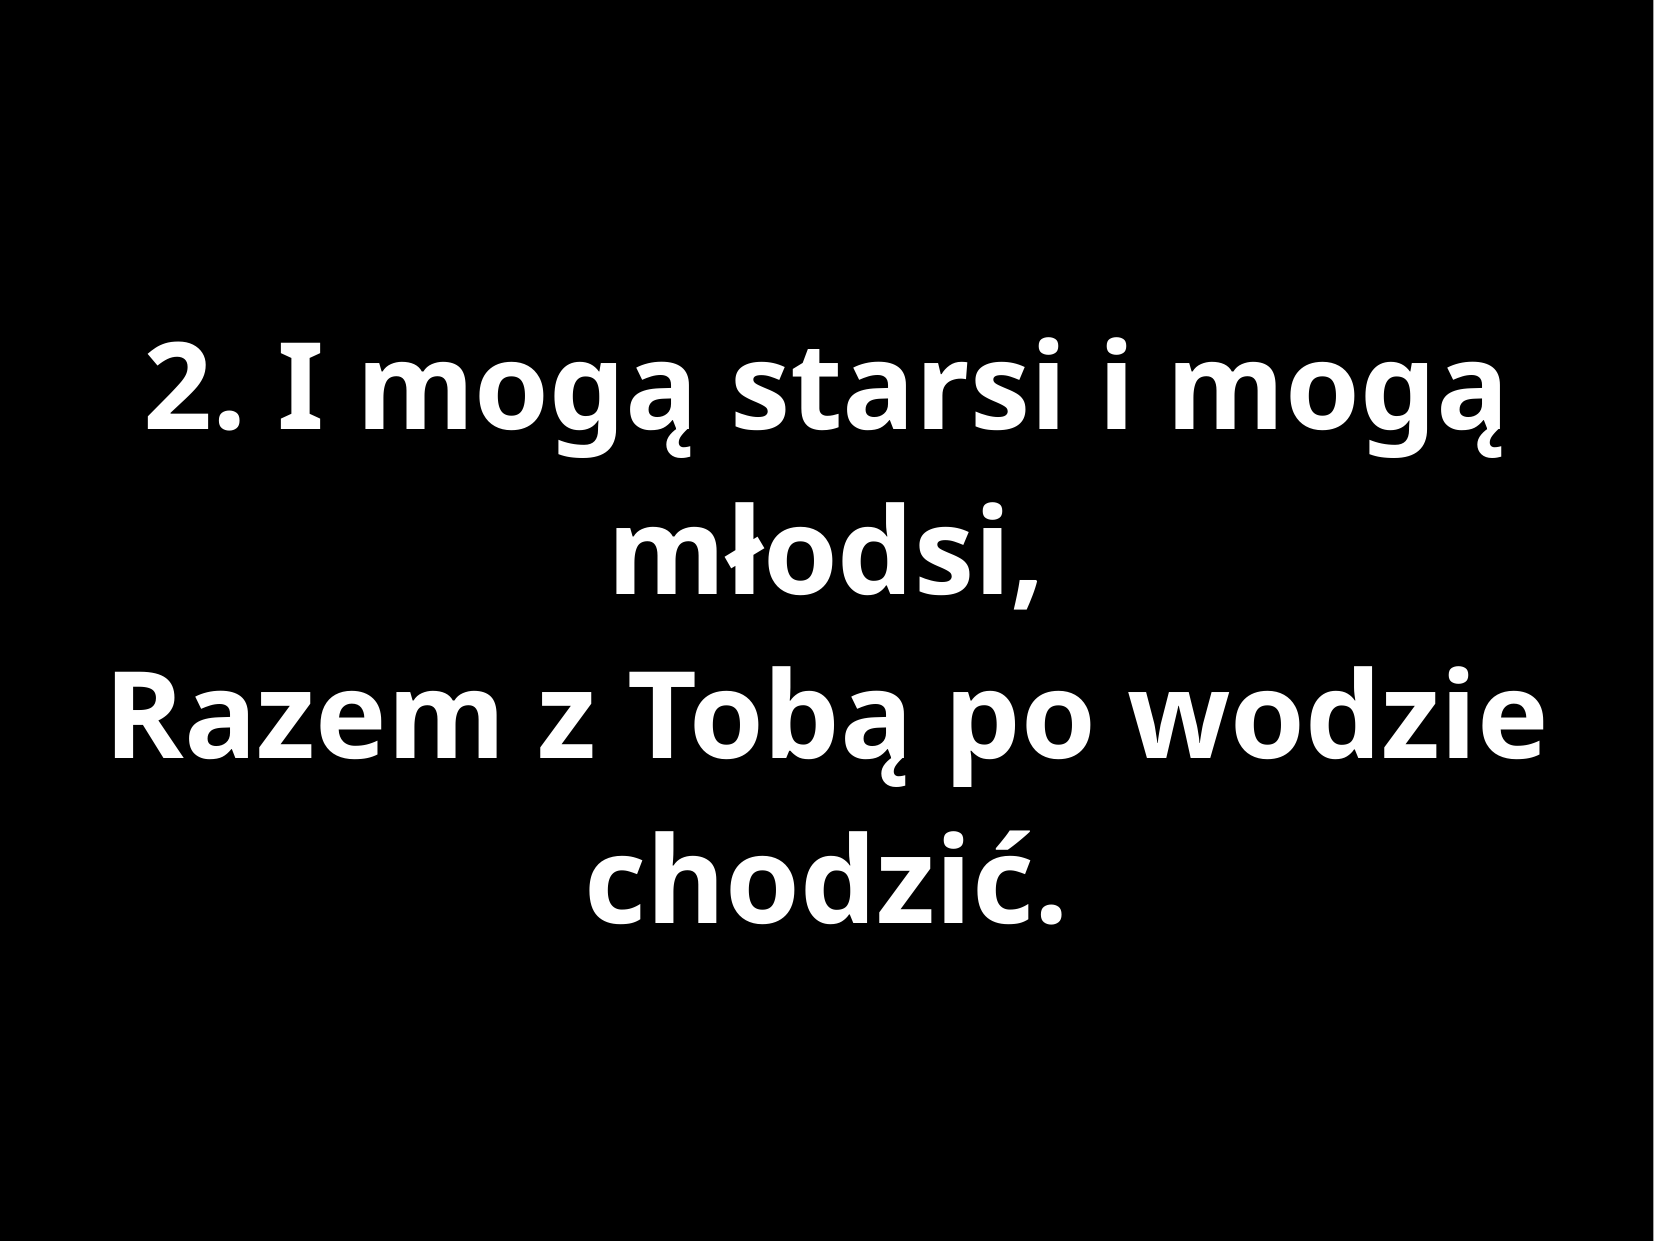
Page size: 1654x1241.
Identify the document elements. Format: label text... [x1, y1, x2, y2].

title 2. I mogą starsi i mogą młodsi, Razem z Tobą po wodzie chodzić. [0, 0, 1654, 1241]
